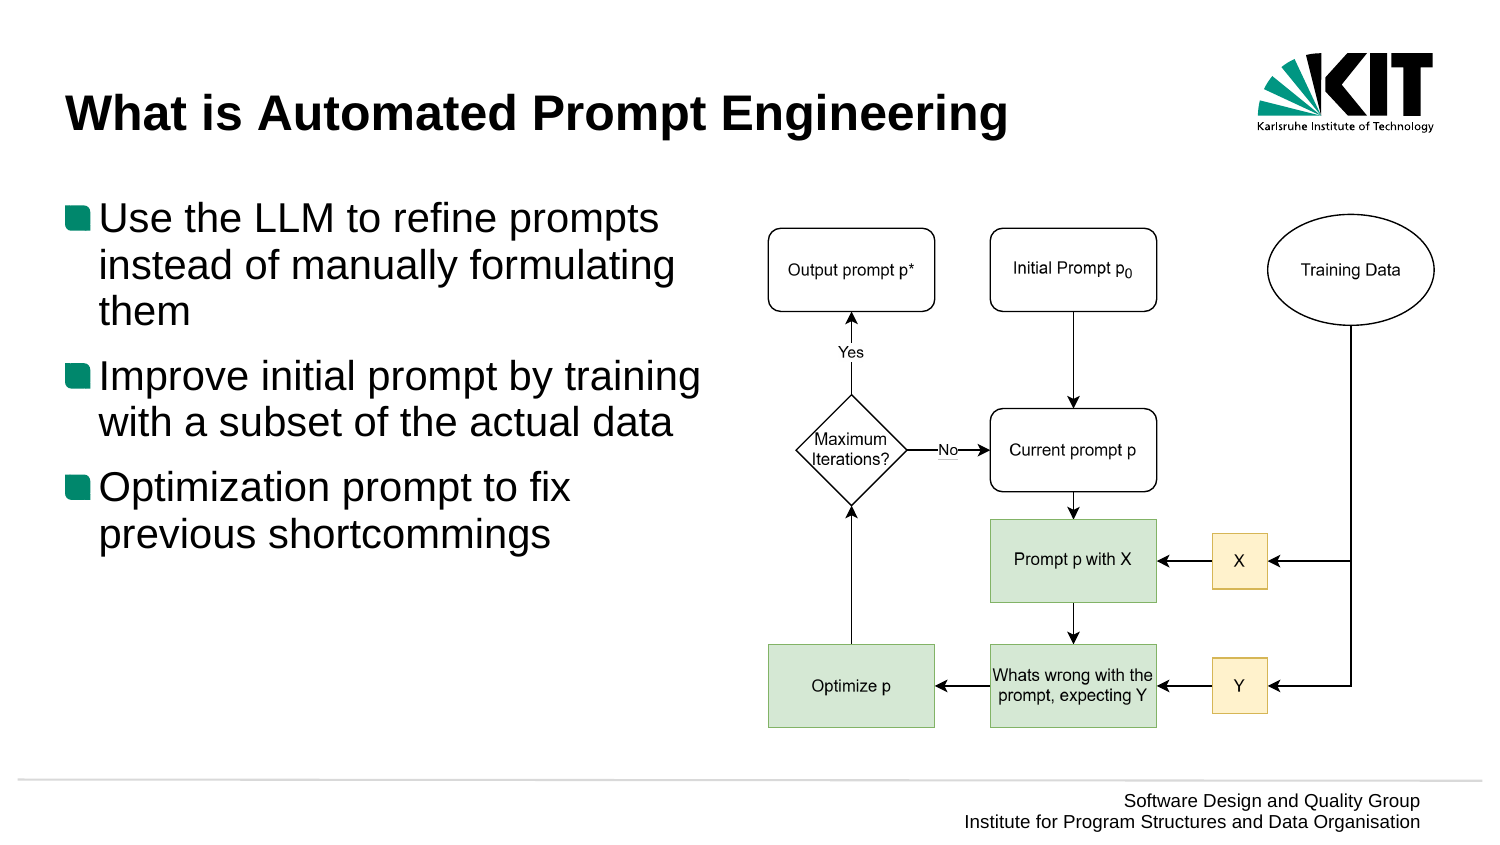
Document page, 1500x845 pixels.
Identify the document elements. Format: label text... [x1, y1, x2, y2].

list Use the LLM to refine prompts instead of manually formulating them Improve initial prompt by training with a subset of the actual data Optimization prompt to fix previous shortcommings [64, 194, 734, 748]
title What is Automated Prompt Engineering [64, 45, 1170, 183]
picture [766, 213, 1436, 729]
